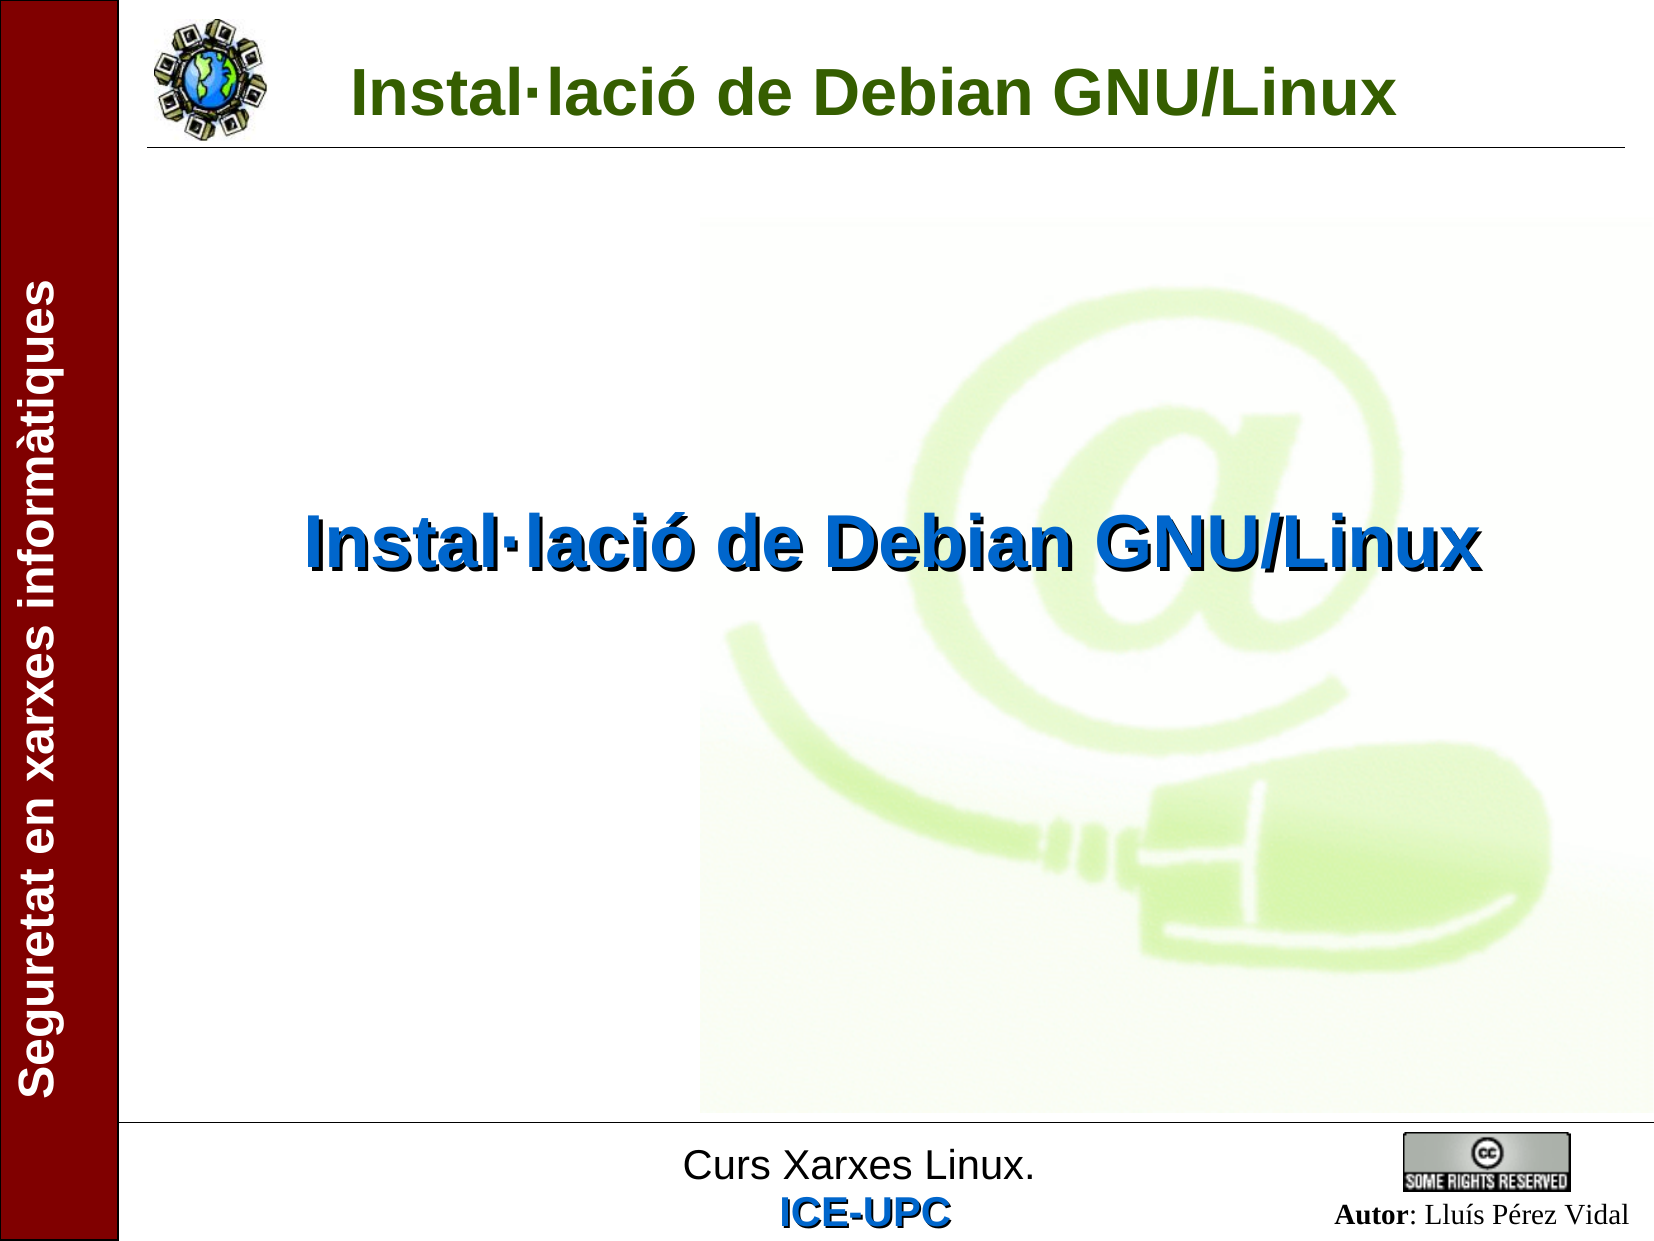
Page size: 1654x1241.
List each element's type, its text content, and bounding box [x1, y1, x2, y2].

picture [1403, 1132, 1571, 1192]
subtitle Instal·lació de Debian GNU/Linux [141, 242, 1630, 1093]
picture [700, 217, 1654, 1113]
title Instal·lació de Debian GNU/Linux [129, 43, 1619, 142]
picture [154, 19, 268, 43]
